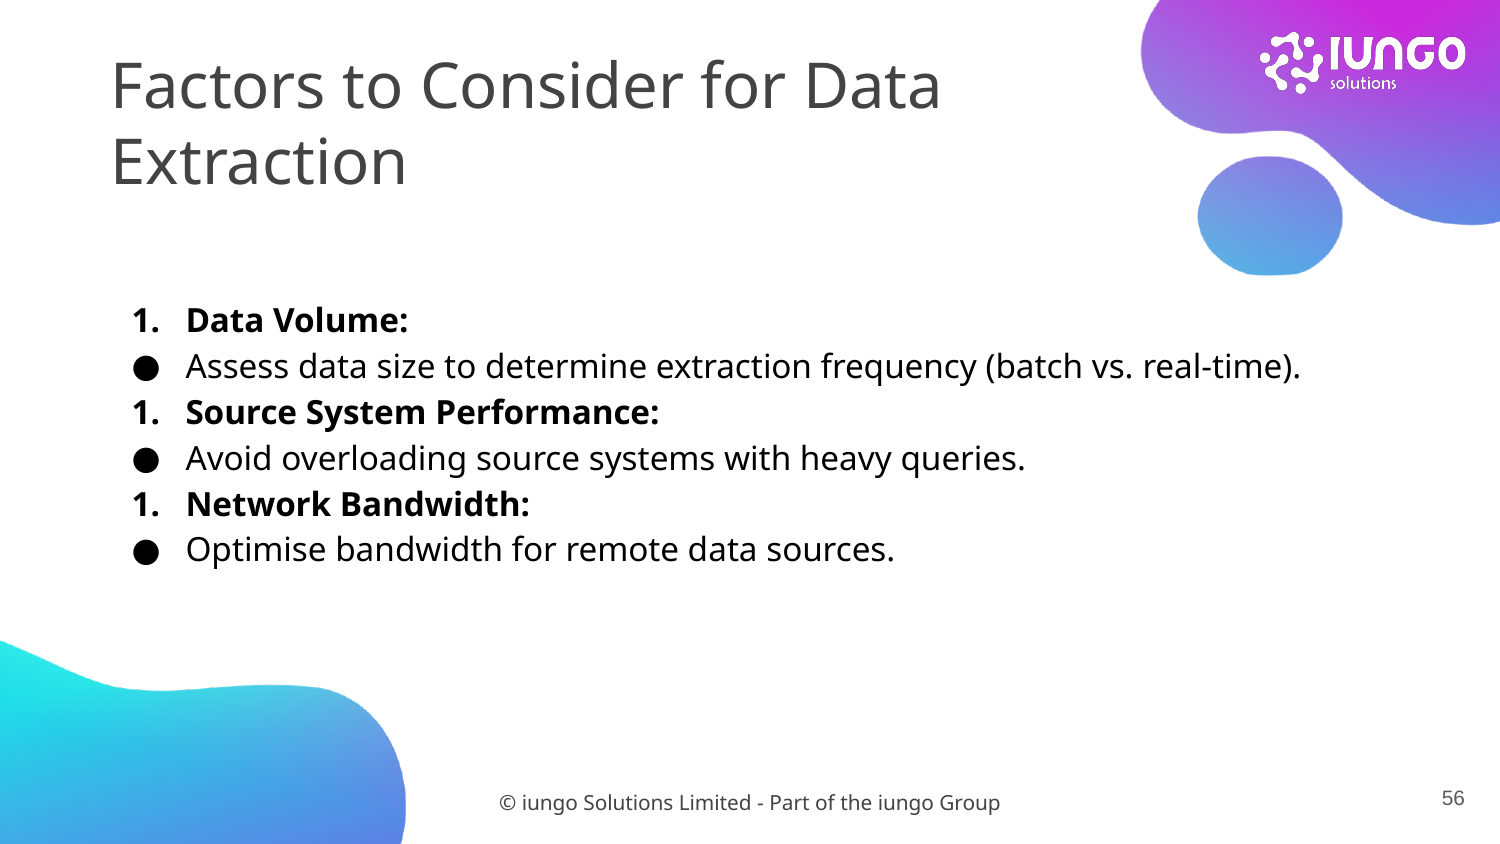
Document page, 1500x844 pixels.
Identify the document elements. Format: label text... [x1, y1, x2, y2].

picture [0, 0, 1500, 844]
list Data Volume: Assess data size to determine extraction frequency (batch vs. real-time). Source System Performance: Avoid overloading source systems with heavy queries. Network Bandwidth: Optimise bandwidth for remote data sources. [95, 278, 1390, 762]
slide_number <number> [1389, 764, 1480, 830]
title Factors to Consider for Data Extraction [95, 30, 1065, 125]
